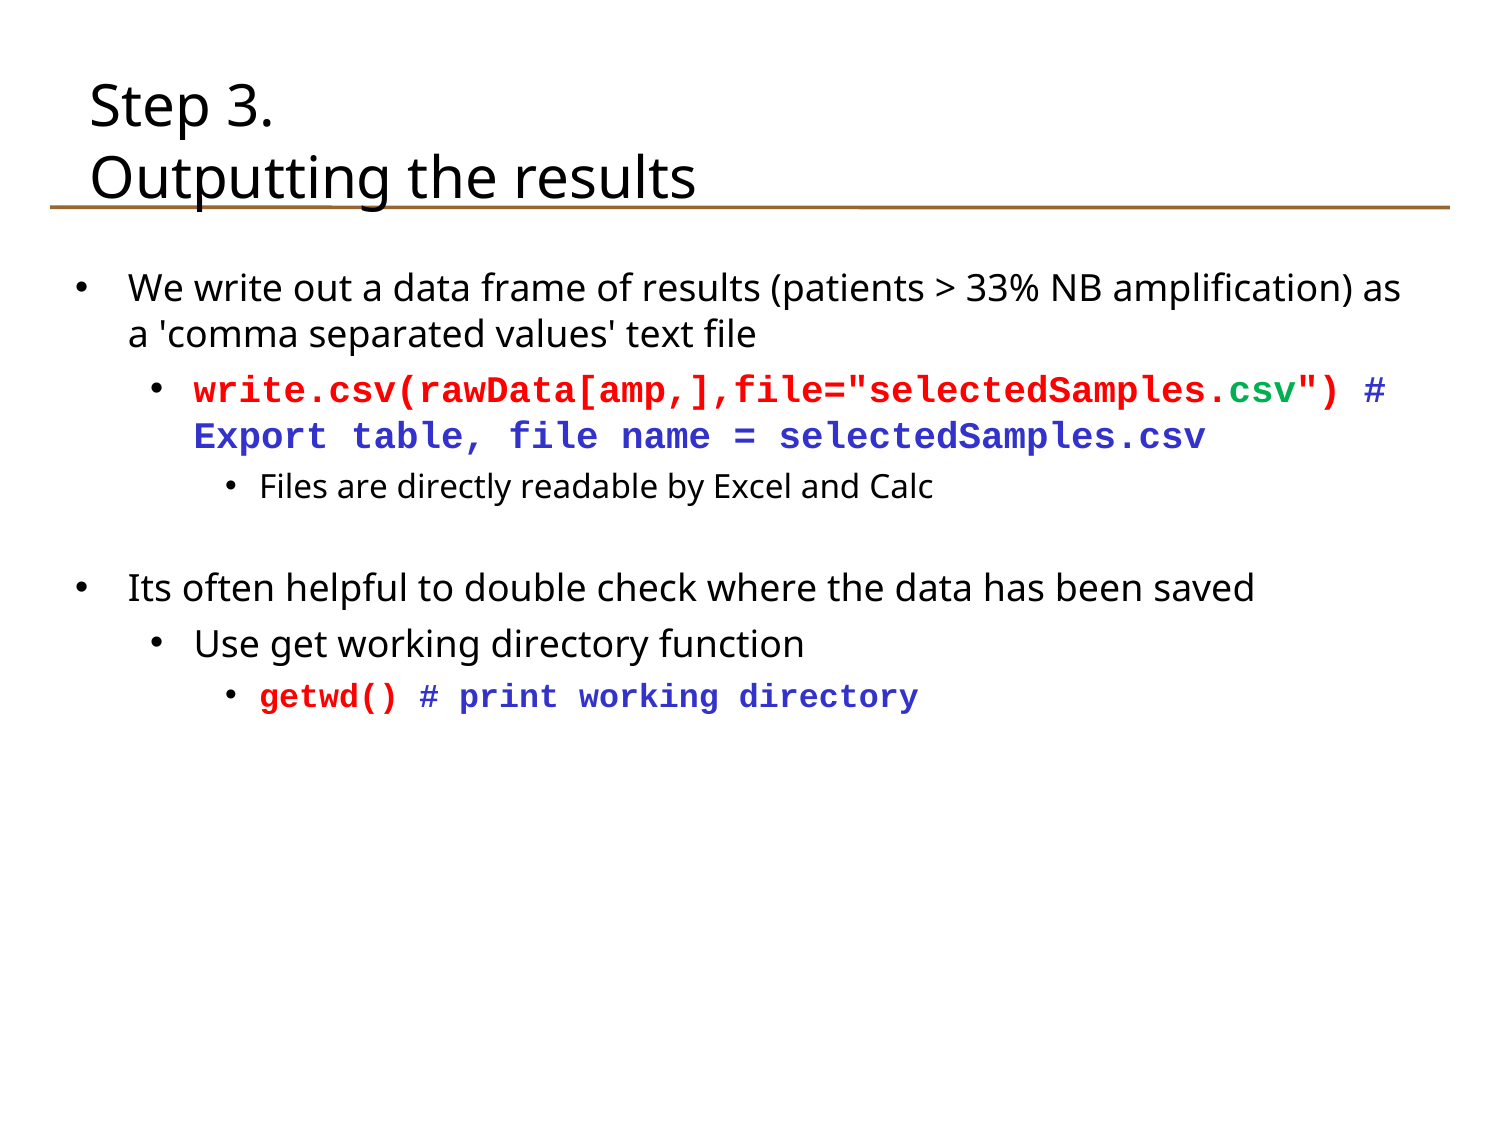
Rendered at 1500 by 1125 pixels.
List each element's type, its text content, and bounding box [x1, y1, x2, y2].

text_box Step 3. Outputting the results [75, 44, 1425, 233]
text_box We write out a data frame of results (patients > 33% NB amplification) as a 'comma separated values' text file write.csv(rawData[amp,],file="selectedSamples.csv") # Export table‏, file name = selectedSamples.csv Files are directly readable by Excel and Calc Its often helpful to double check where the data has been saved Use get working directory function getwd()‏ # print working directory [75, 263, 1425, 1006]
